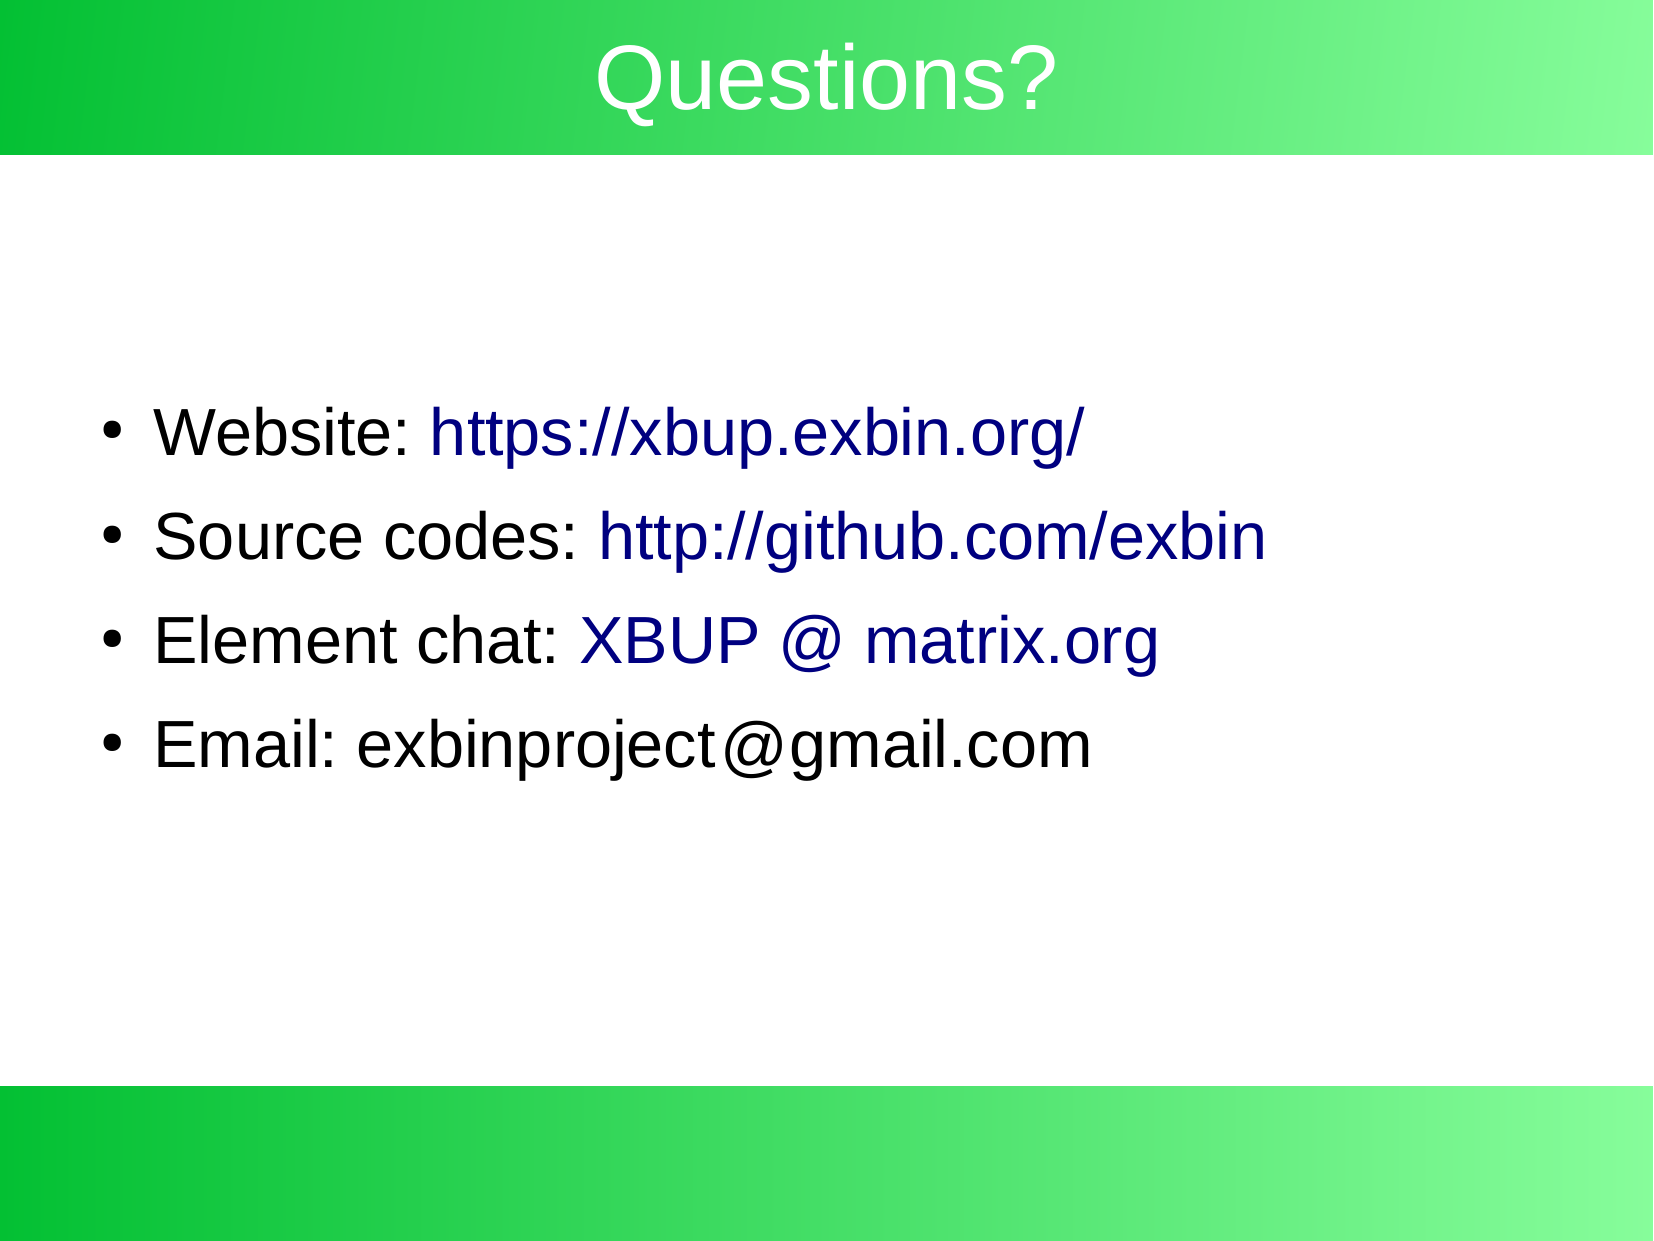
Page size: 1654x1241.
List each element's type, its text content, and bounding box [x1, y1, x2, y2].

title Questions? [82, 25, 1571, 130]
list @ [649, 708, 827, 804]
list Website: https://xbup.exbin.org/ Source codes: http://github.com/exbin Element chat: XBUP @ matrix.org Email: exbinproject gmail.com [82, 290, 1571, 1010]
